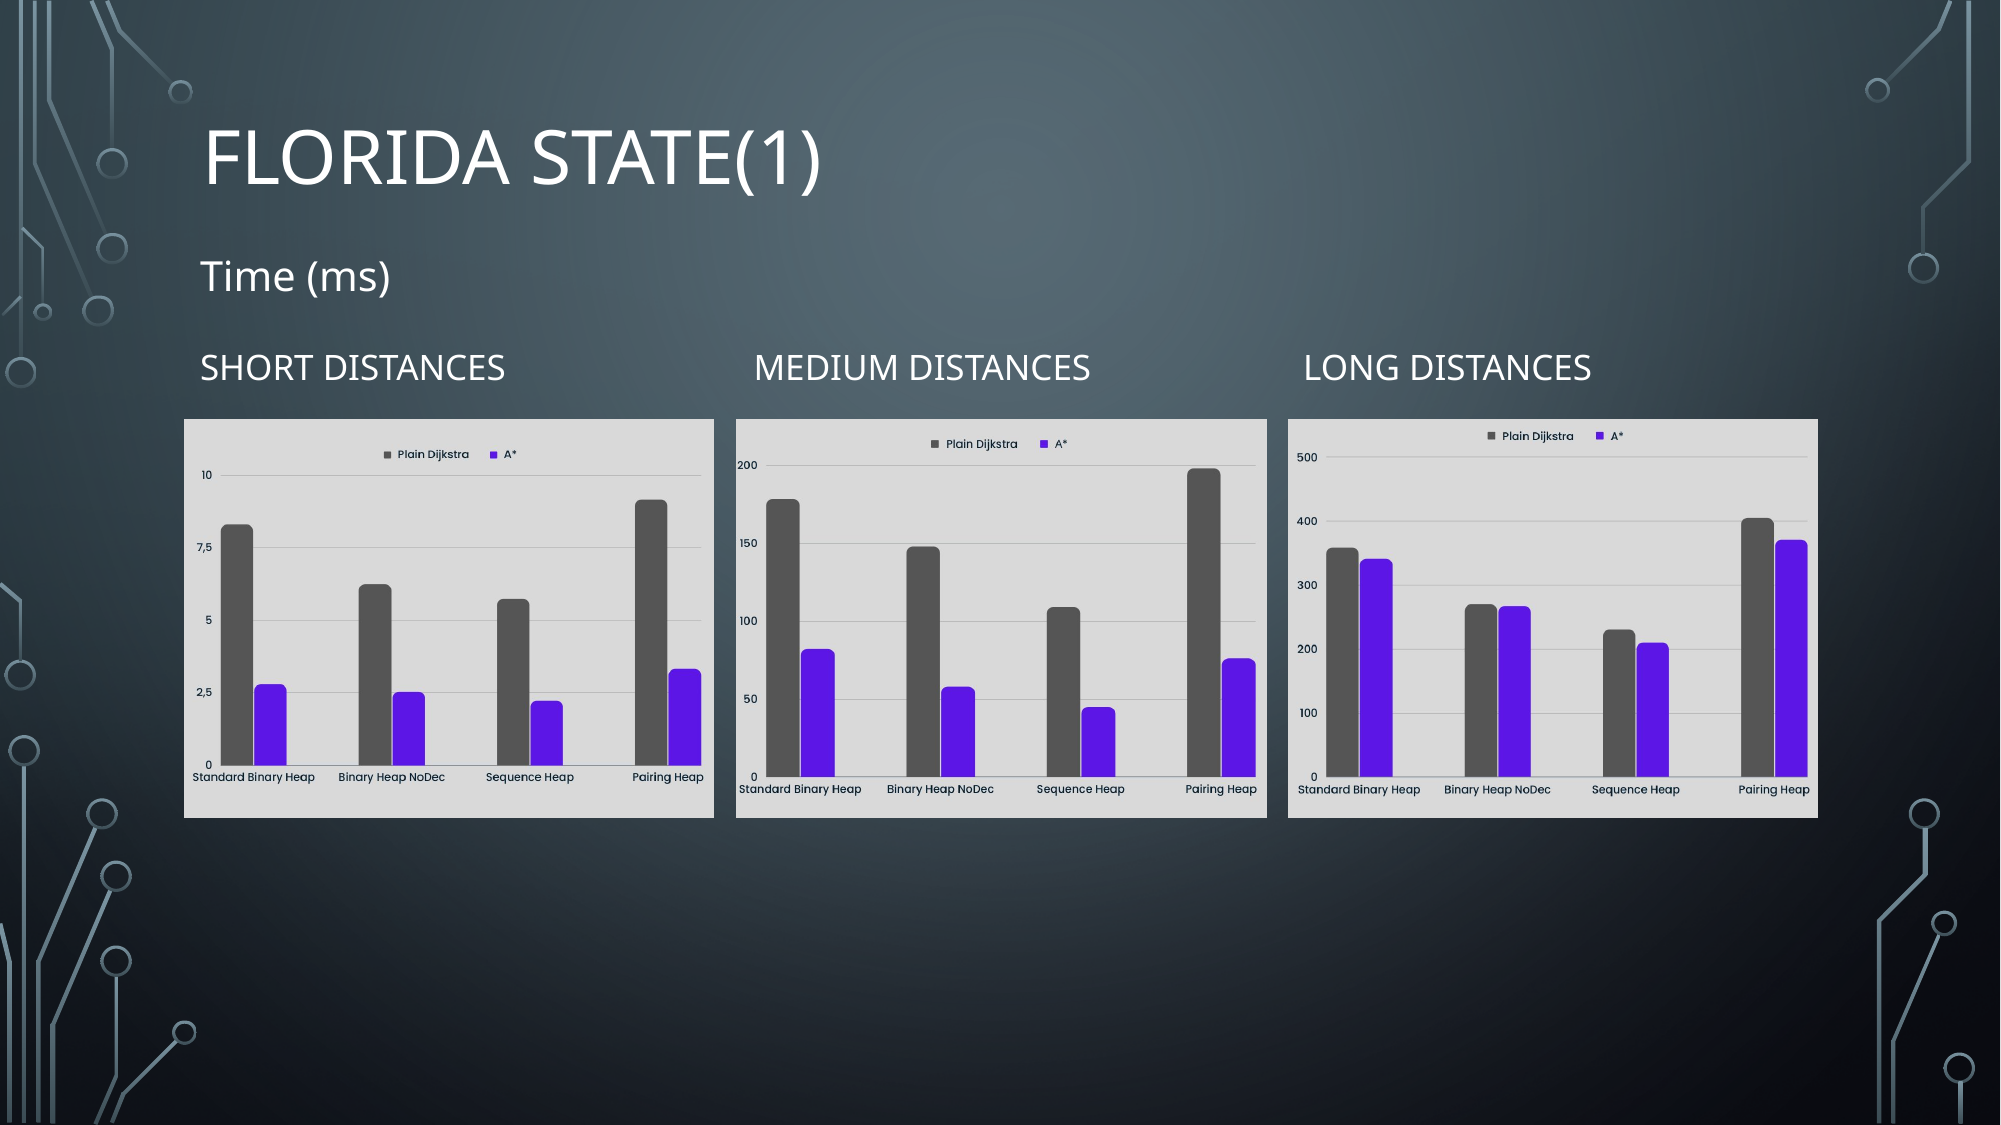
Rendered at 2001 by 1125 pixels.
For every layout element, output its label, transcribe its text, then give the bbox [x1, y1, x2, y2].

list MEDIUM DISTANCES [738, 329, 1261, 395]
title FLORIDA STATE(1) [187, 99, 1813, 221]
picture [736, 420, 1267, 818]
picture [184, 420, 714, 818]
picture [1288, 420, 1818, 818]
list SHORT DISTANCES [185, 329, 710, 395]
list LONG DISTANCES [1288, 329, 1813, 395]
list Time (ms) [185, 232, 710, 308]
